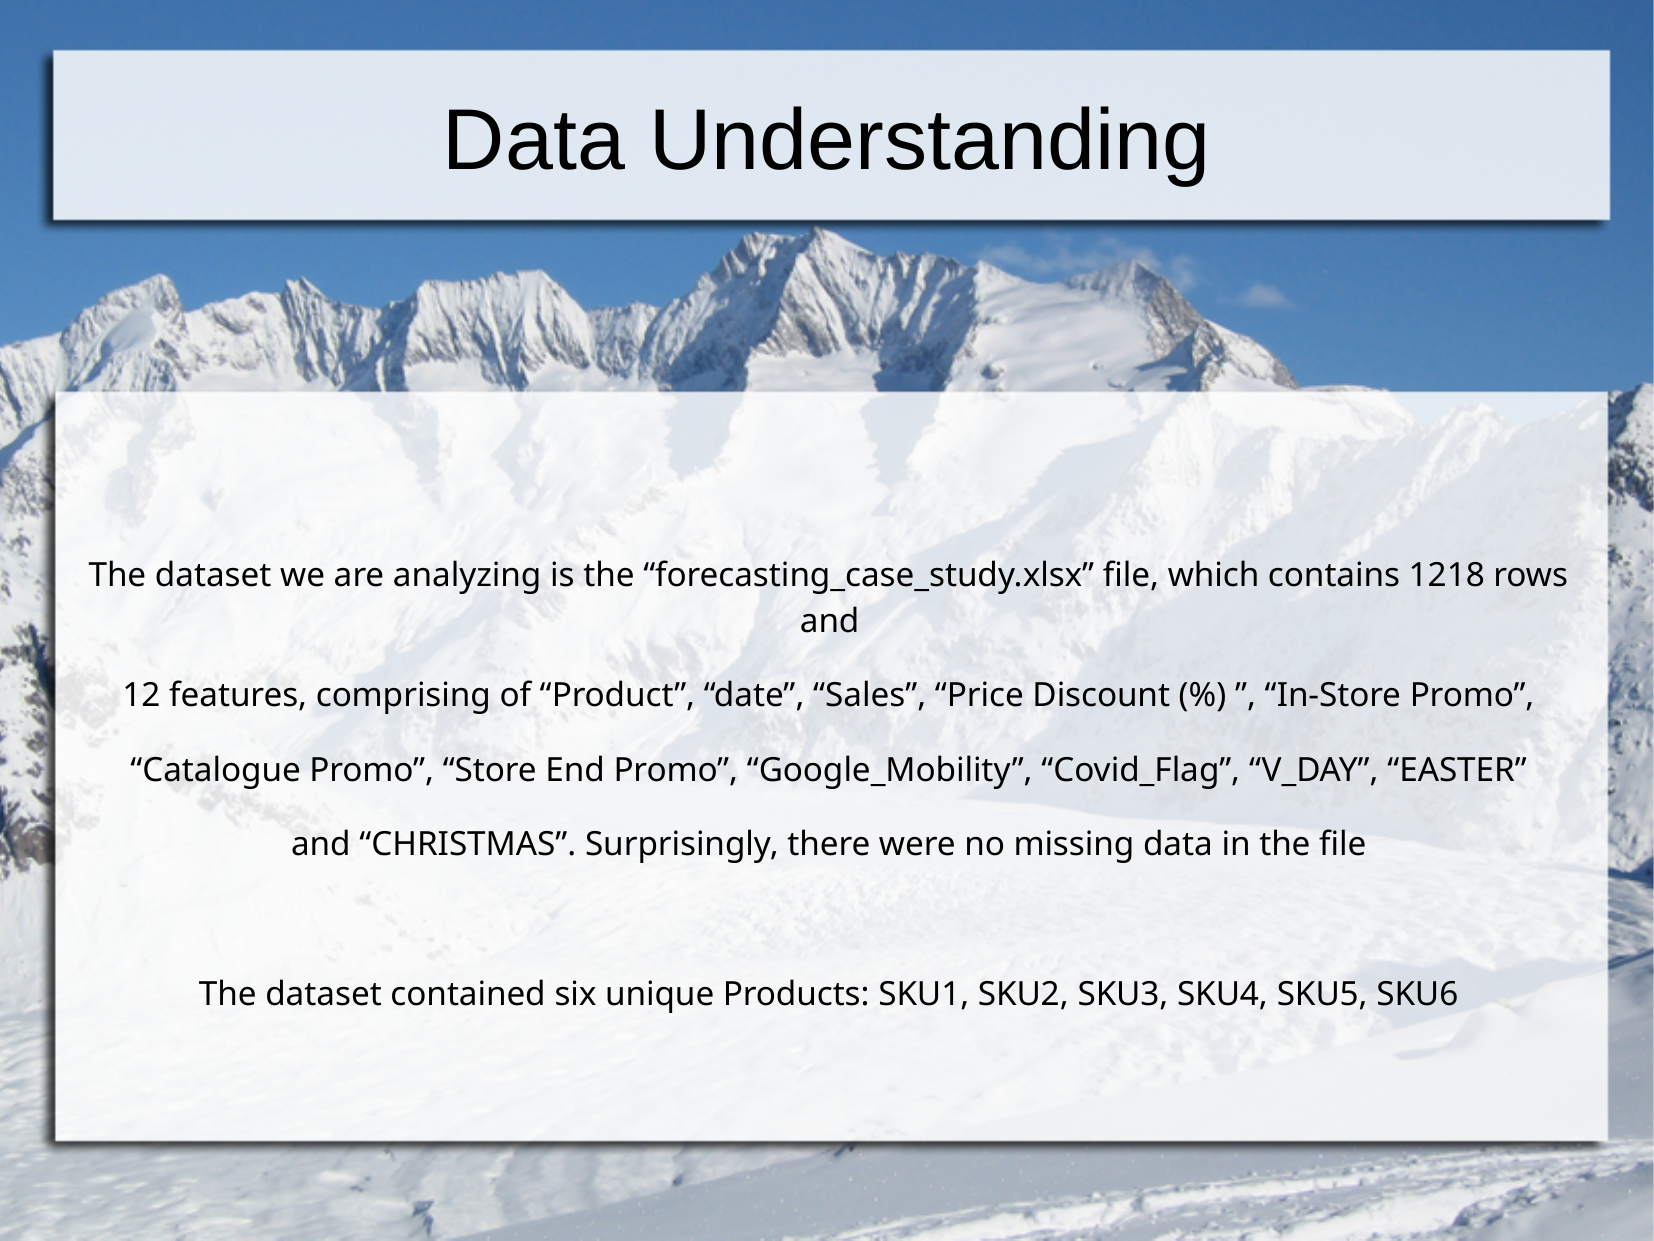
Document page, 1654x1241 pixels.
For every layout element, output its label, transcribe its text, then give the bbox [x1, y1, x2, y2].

picture [0, 0, 1654, 1241]
list The dataset we are analyzing is the “forecasting_case_study.xlsx” file, which contains 1218 rows and 12 features, comprising of “Product”, “date”, “Sales”, “Price Discount (%) ”, “In-Store Promo”, “Catalogue Promo”, “Store End Promo”, “Google_Mobility”, “Covid_Flag”, “V_DAY”, “EASTER” and “CHRISTMAS”. Surprisingly, there were no missing data in the file The dataset contained six unique Products: SKU1, SKU2, SKU3, SKU4, SKU5, SKU6 [88, 413, 1571, 1109]
title Data Understanding [59, 61, 1595, 219]
